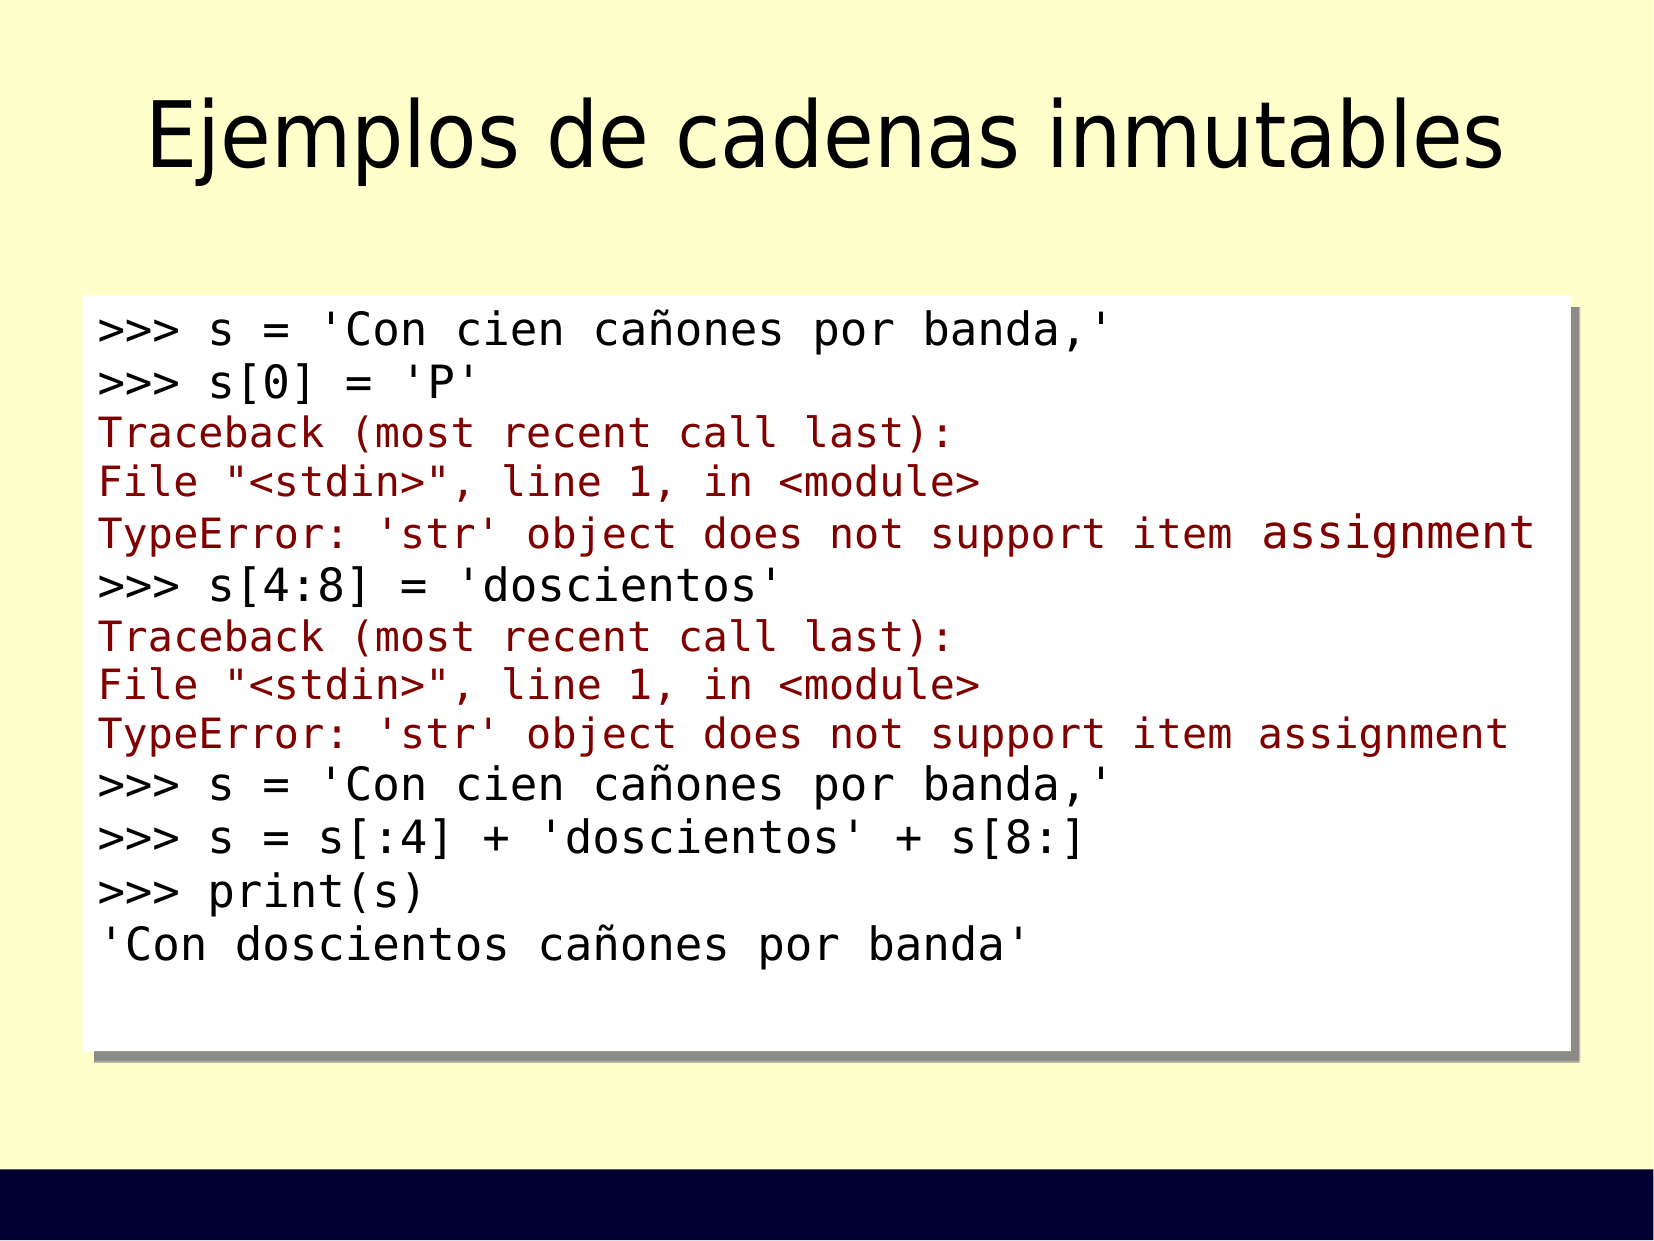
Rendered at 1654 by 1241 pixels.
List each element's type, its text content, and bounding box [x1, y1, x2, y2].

title Ejemplos de cadenas inmutables [82, 70, 1571, 201]
text_box >>> s = 'Con cien cañones por banda,' >>> s[0] = 'P' Traceback (most recent call last): File "<stdin>", line 1, in <module> TypeError: 'str' object does not support item assignment >>> s[4:8] = 'doscientos' Traceback (most recent call last): File "<stdin>", line 1, in <module> TypeError: 'str' object does not support item assignment >>> s = 'Con cien cañones por banda,' >>> s = s[:4] + 'doscientos' + s[8:] >>> print(s) 'Con doscientos cañones por banda' [82, 295, 1571, 1052]
